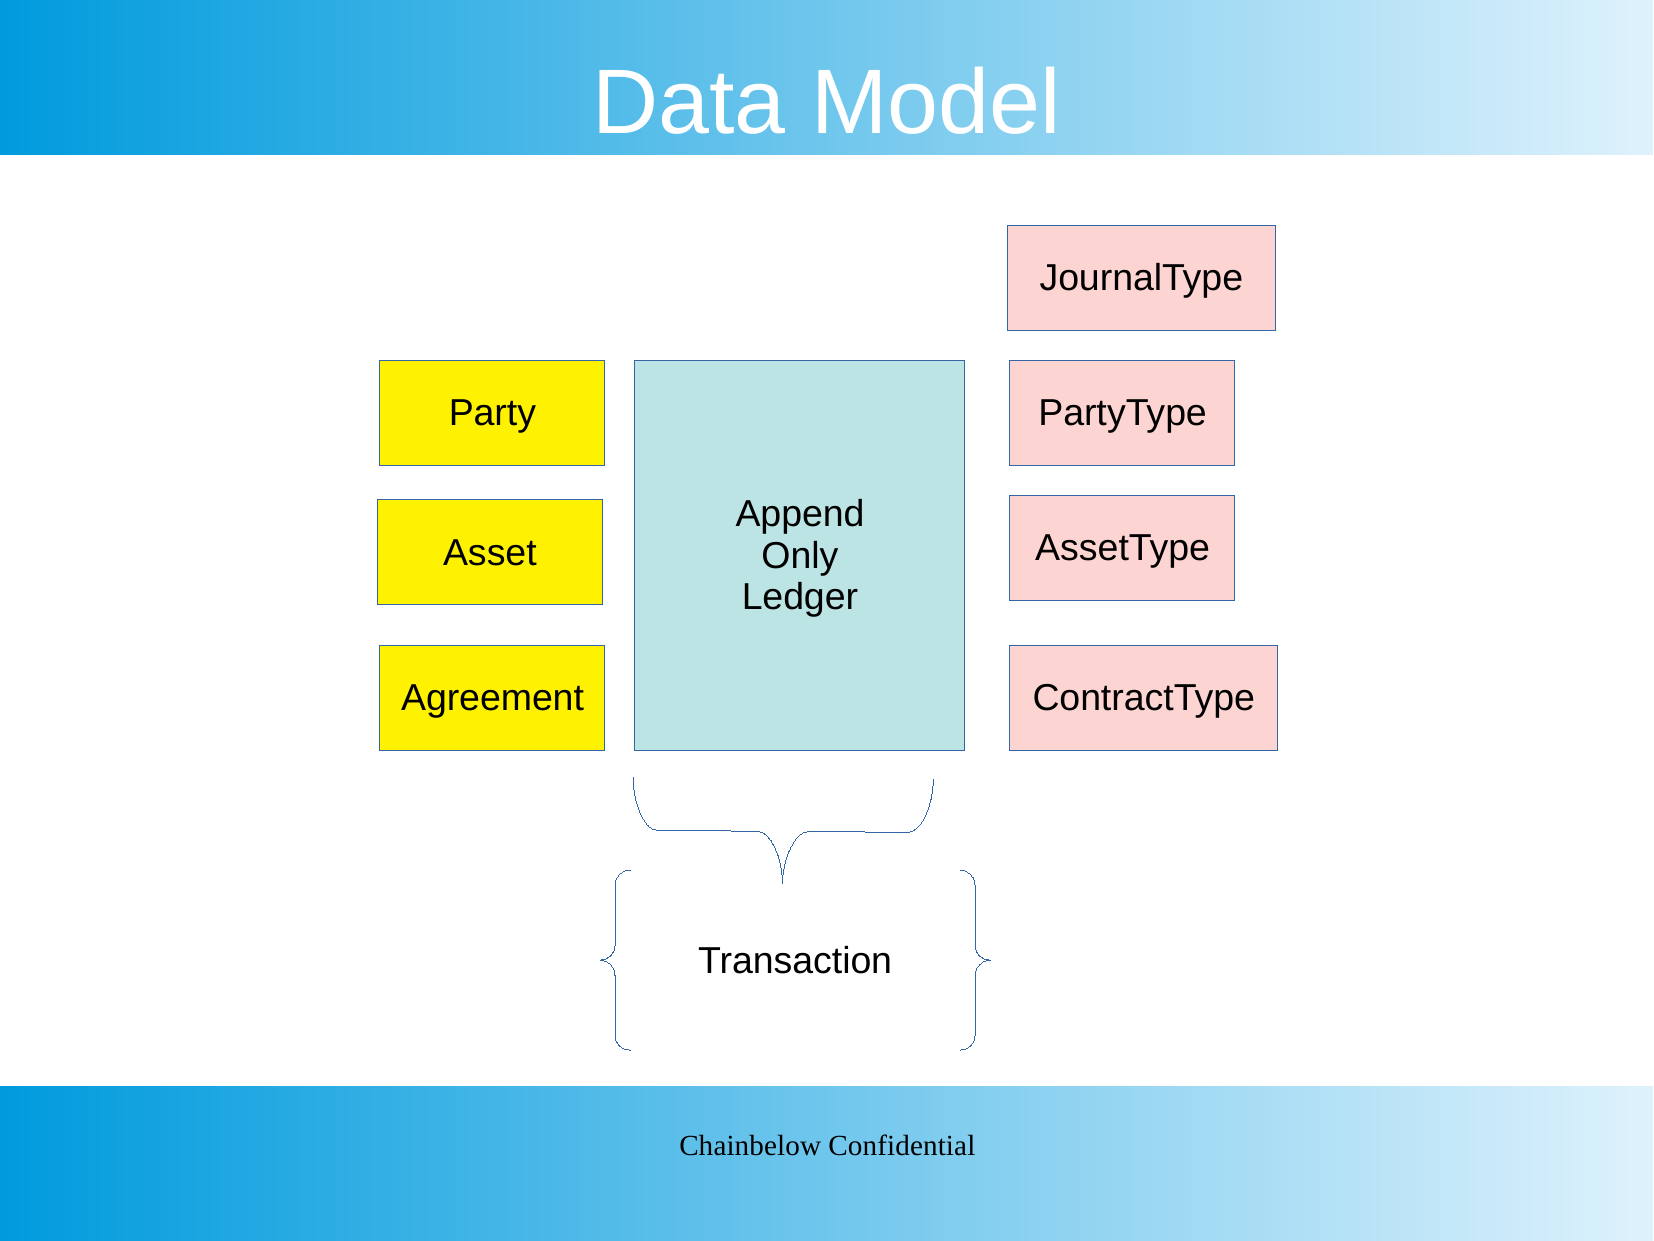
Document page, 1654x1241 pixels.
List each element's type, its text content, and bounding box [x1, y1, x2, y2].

text_box Transaction [600, 870, 631, 1051]
text_box PartyType [1009, 360, 1235, 466]
text_box AssetType [1009, 495, 1235, 601]
text_box Agreement [379, 645, 605, 751]
text_box ContractType [1009, 645, 1278, 751]
text_box Transaction [960, 870, 991, 1051]
text_box Party [379, 360, 605, 466]
text_box Asset [377, 499, 603, 605]
text_box Append Only Ledger [634, 360, 965, 751]
title Data Model [82, 49, 1571, 155]
text_box JournalType [1007, 225, 1276, 331]
